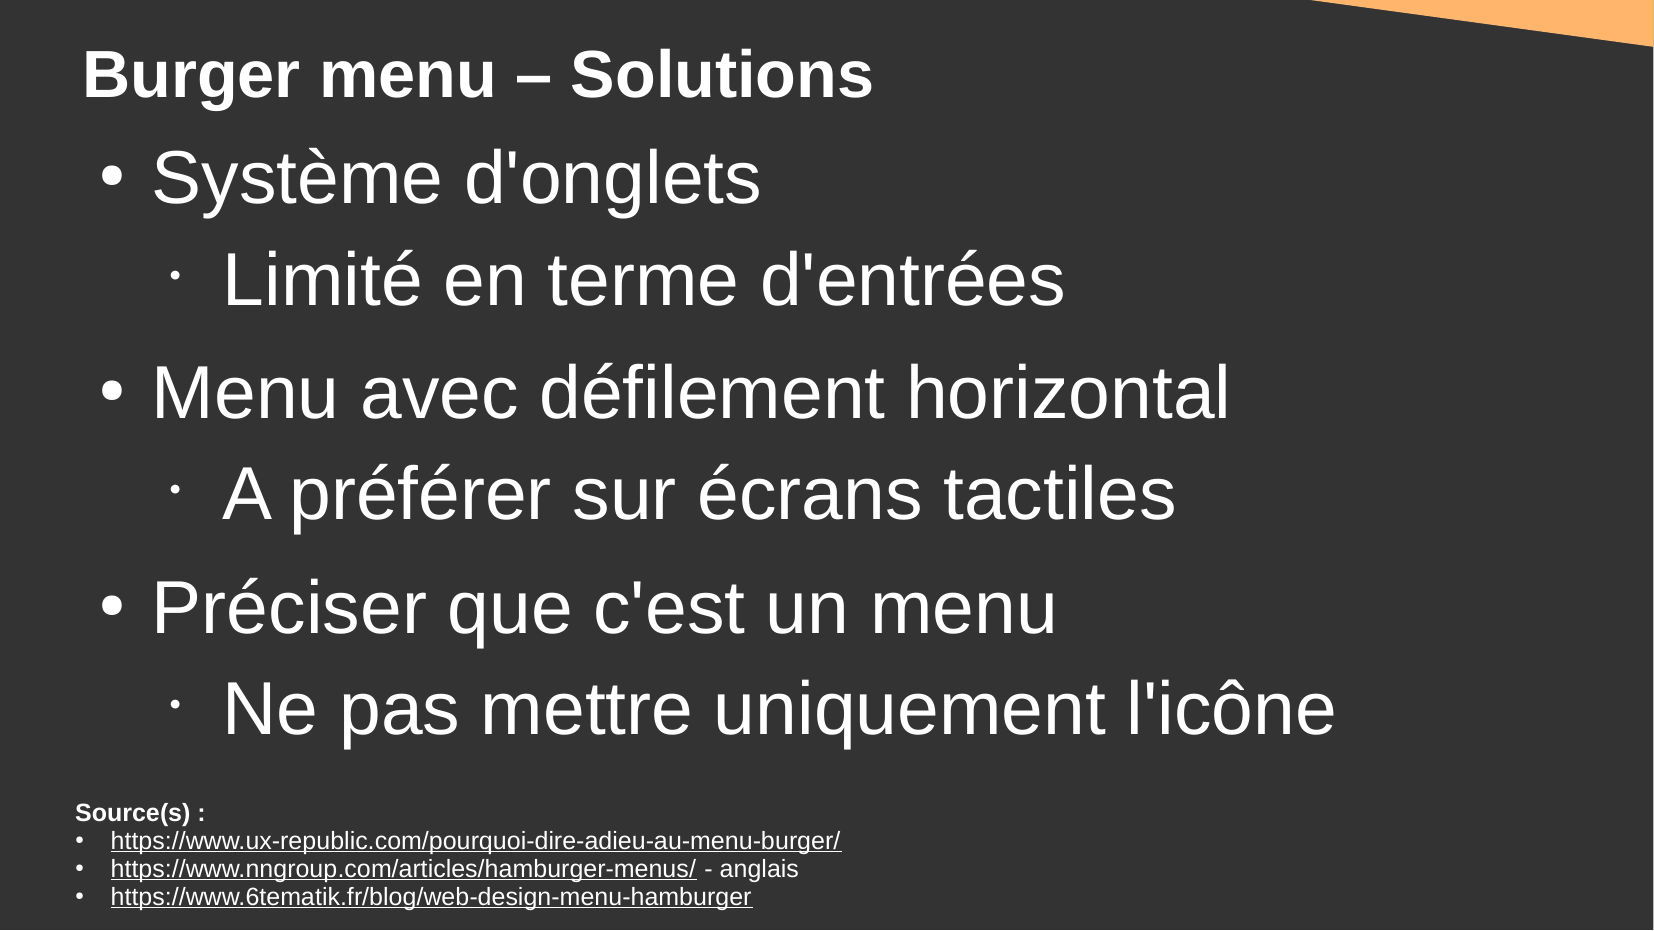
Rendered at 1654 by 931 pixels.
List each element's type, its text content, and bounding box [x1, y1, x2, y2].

title Burger menu – Solutions [82, 37, 1571, 114]
list Système d'onglets Limité en terme d'entrées Menu avec défilement horizontal A préférer sur écrans tactiles Préciser que c'est un menu Ne pas mettre uniquement l'icône [80, 135, 1620, 792]
text_box [1310, 0, 1654, 47]
text_box Source(s) : https://www.ux-republic.com/pourquoi-dire-adieu-au-menu-burger/ https://www.nngroup.com/articles/hamburger-menus/ - anglais https://www.6tematik.fr/blog/web-design-menu-hamburger [60, 791, 1546, 919]
